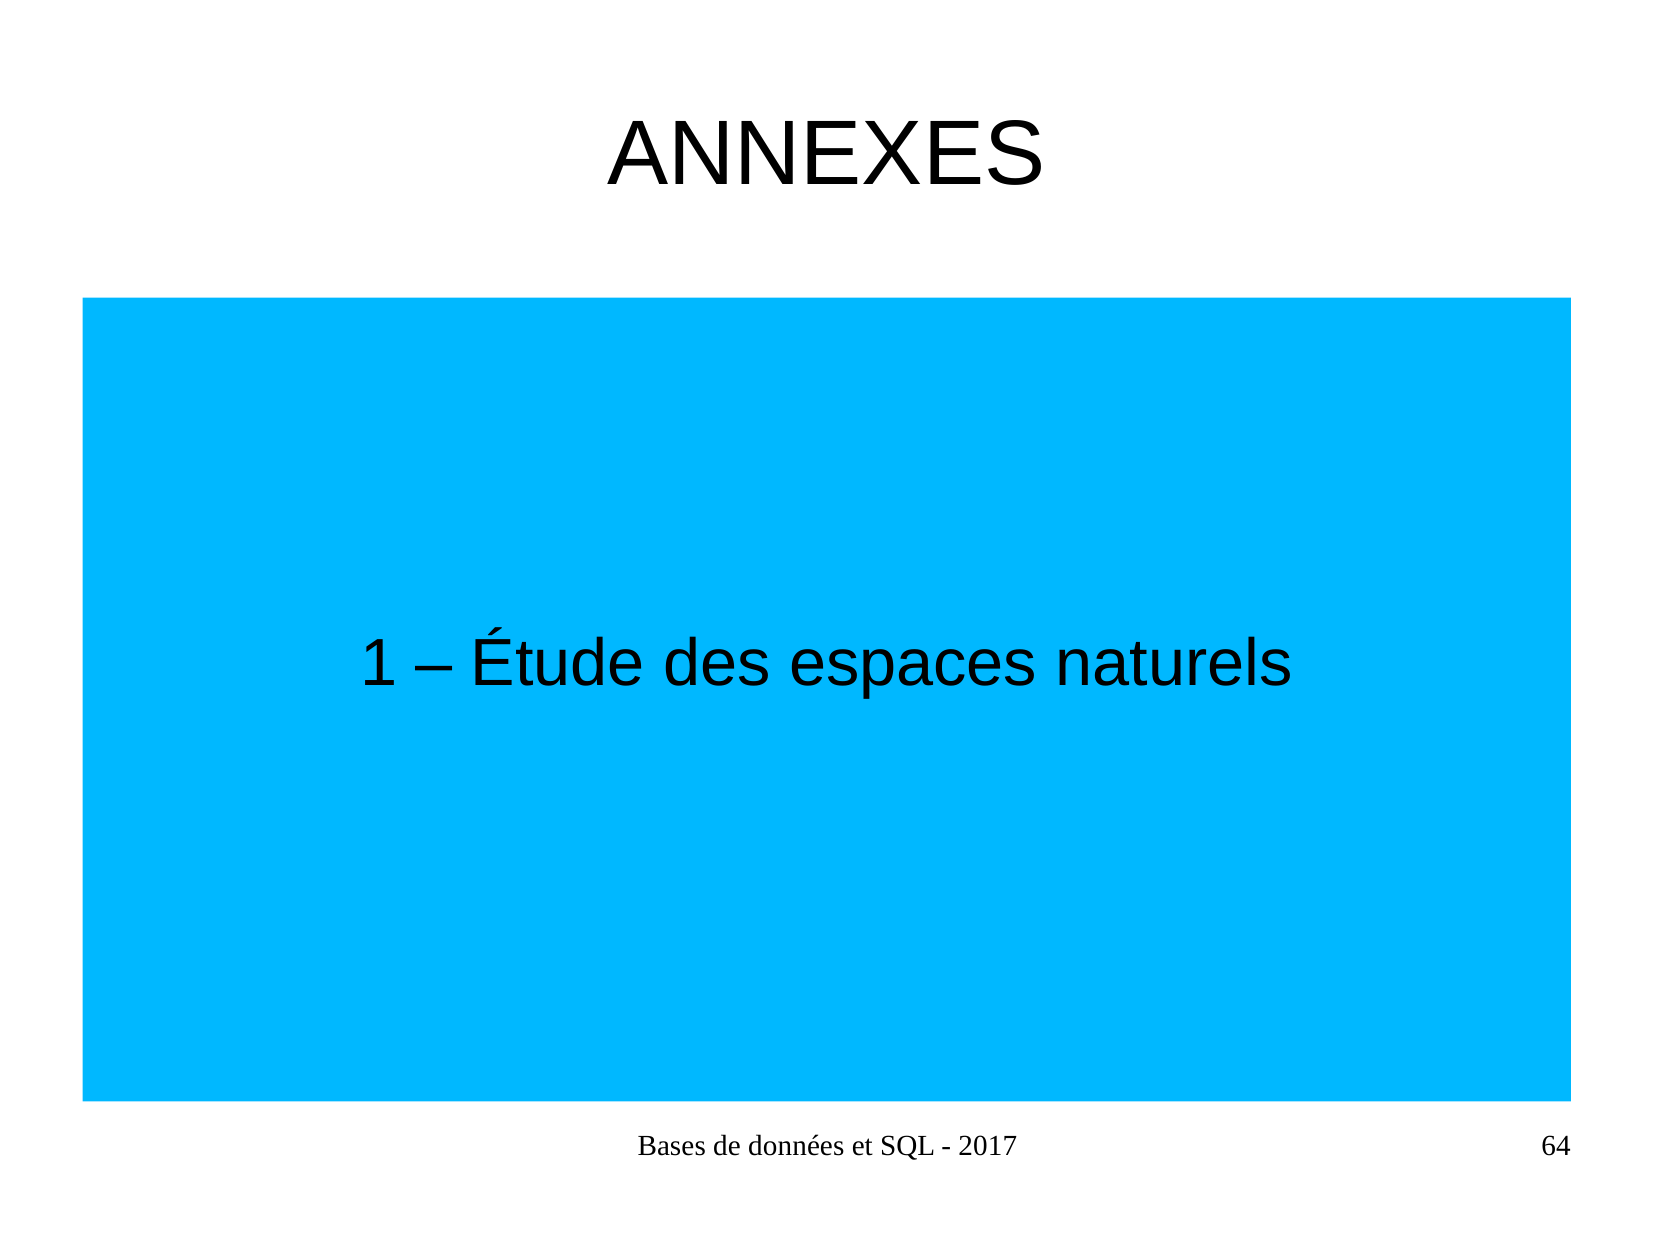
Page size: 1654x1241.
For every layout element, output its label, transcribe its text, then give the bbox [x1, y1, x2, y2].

subtitle 1 – Étude des espaces naturels [82, 297, 1571, 1102]
title ANNEXES [82, 49, 1571, 257]
